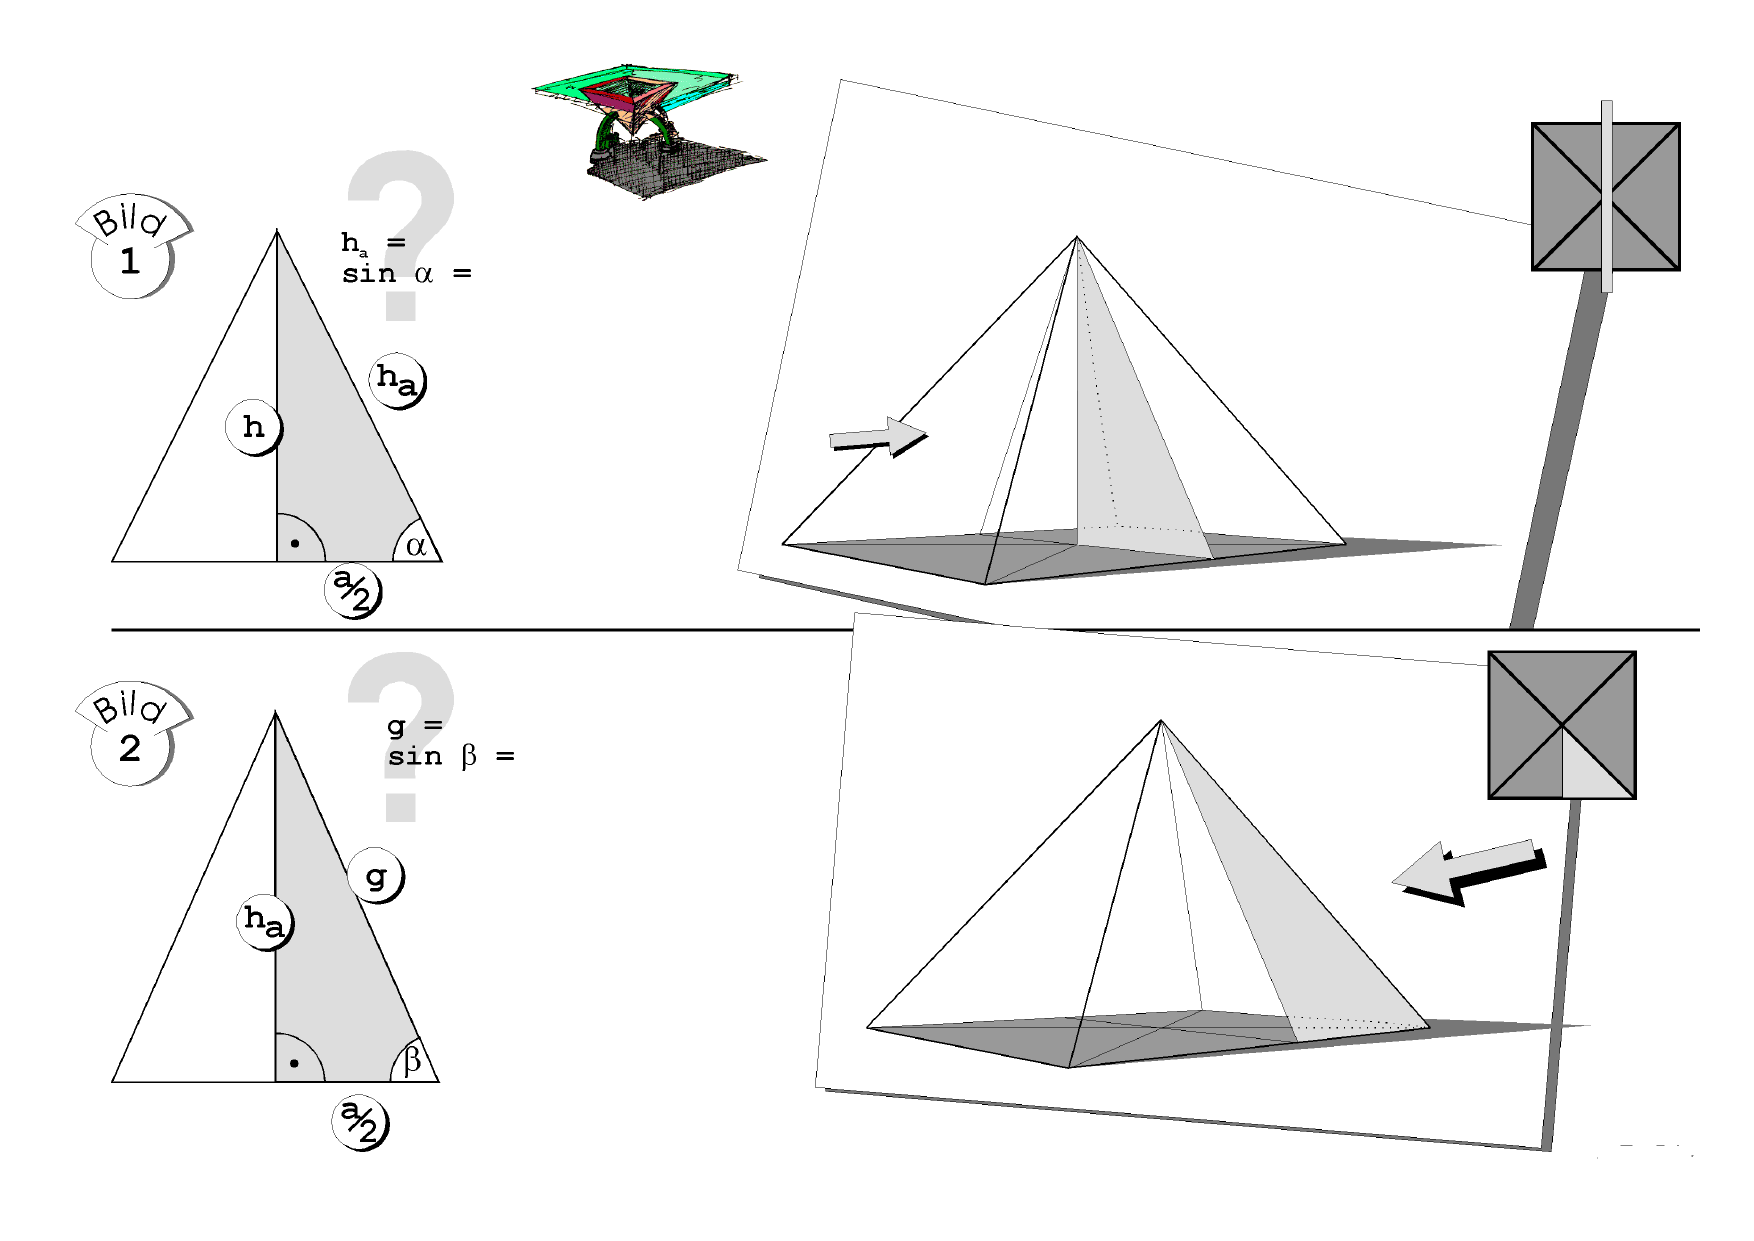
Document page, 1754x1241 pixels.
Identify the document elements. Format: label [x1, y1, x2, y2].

picture [64, 58, 1701, 1171]
